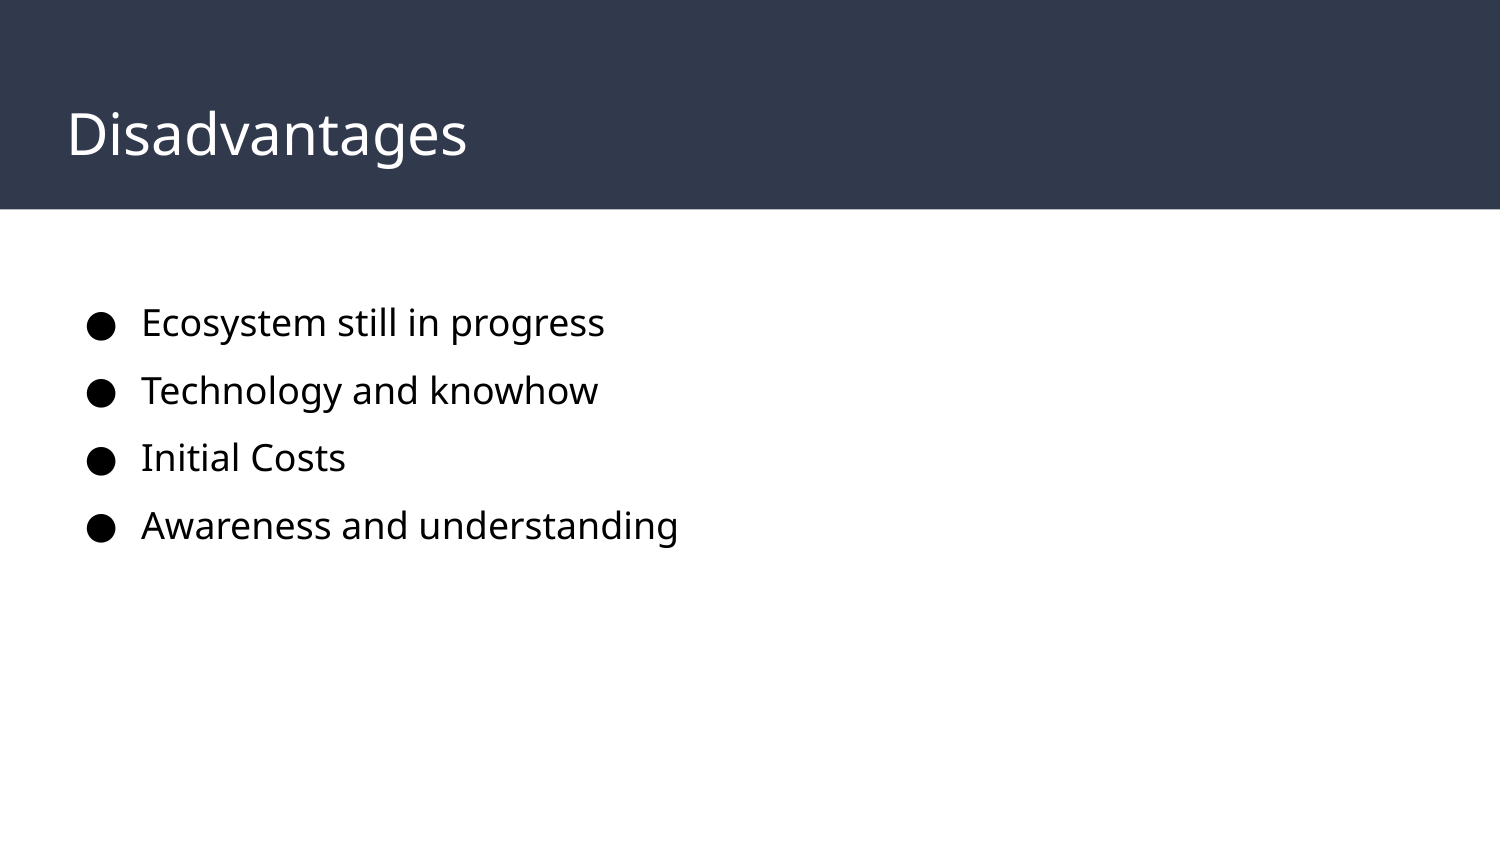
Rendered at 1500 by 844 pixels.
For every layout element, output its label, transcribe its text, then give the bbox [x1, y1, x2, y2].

title Disadvantages [51, 82, 1449, 185]
text_box Ecosystem still in progress Technology and knowhow Initial Costs Awareness and understanding [51, 261, 1449, 774]
